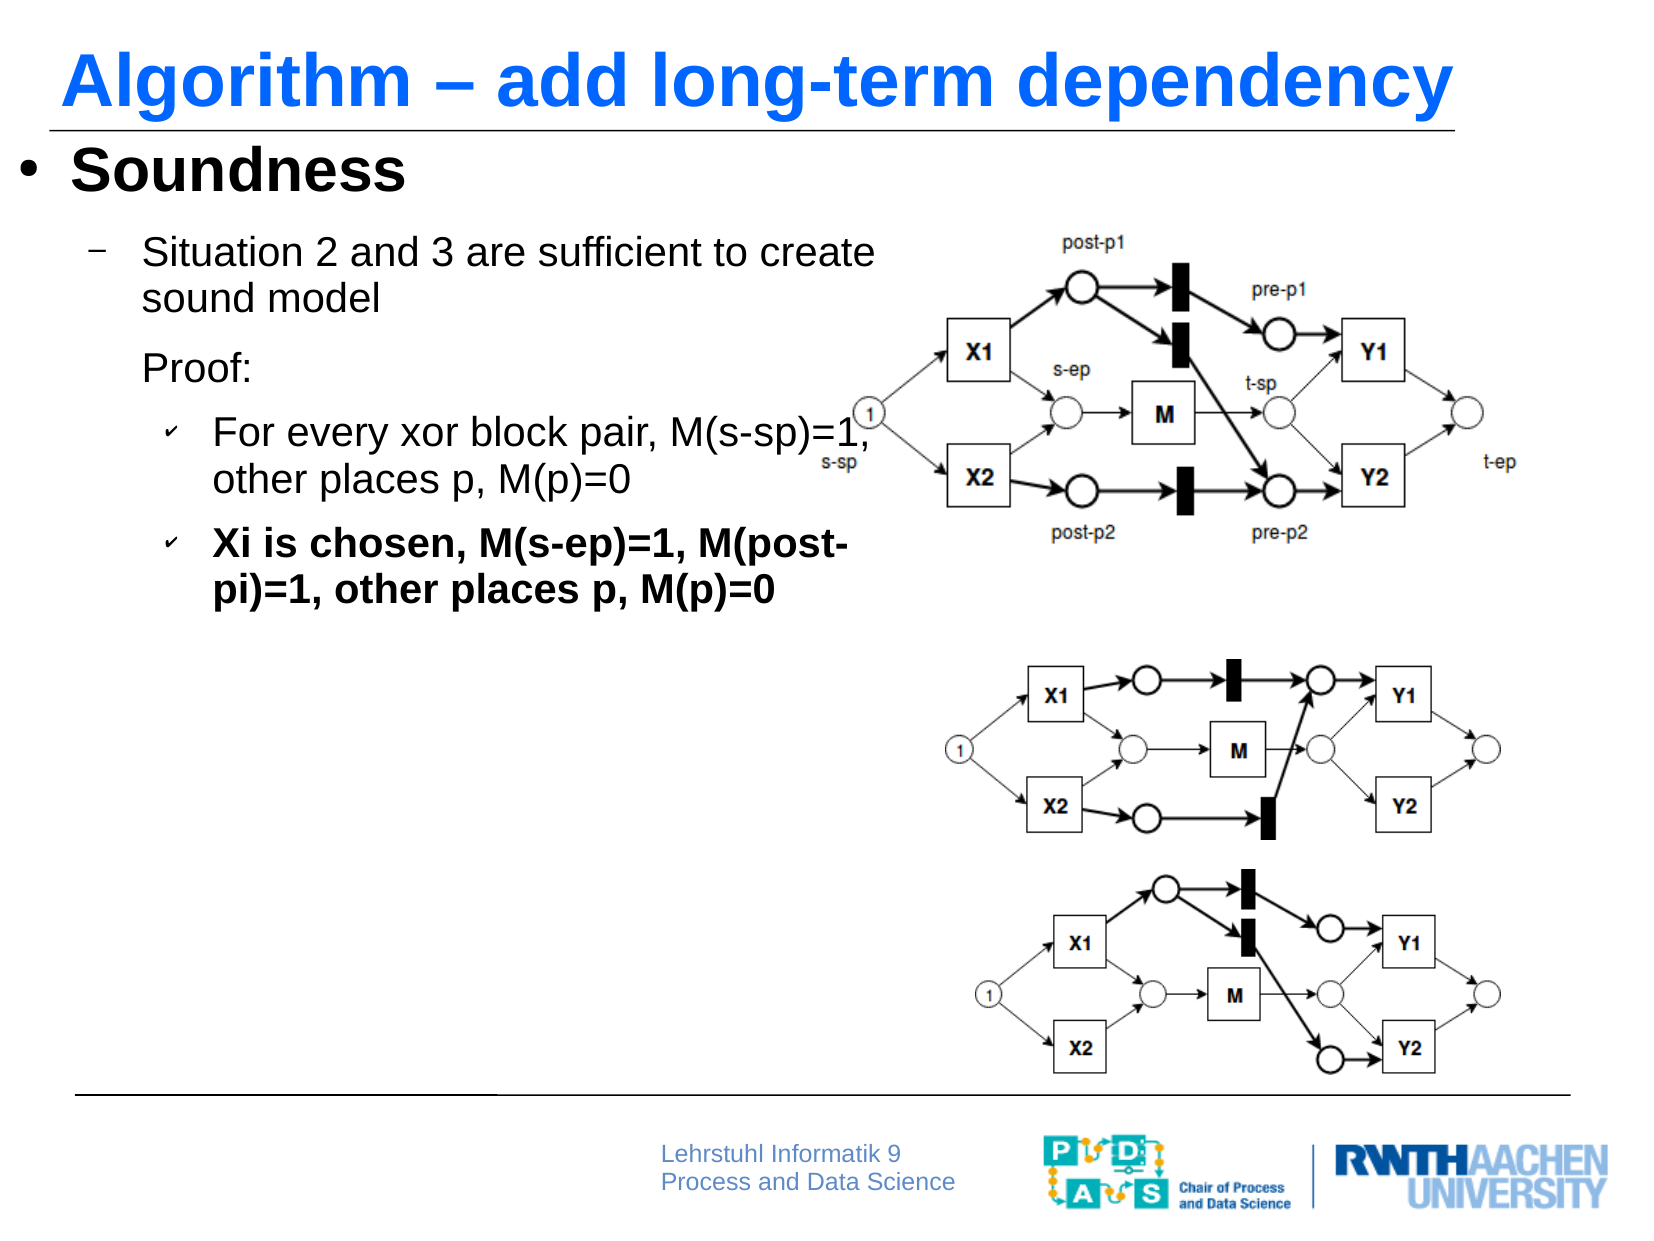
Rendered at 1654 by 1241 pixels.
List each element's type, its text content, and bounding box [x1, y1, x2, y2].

picture [975, 869, 1501, 1075]
picture [945, 659, 1501, 841]
title Algorithm – add long-term dependency [60, 30, 1549, 131]
list Soundness Situation 2 and 3 are sufficient to create sound model Proof: For every xor block pair, M(s-sp)=1, other places p, M(p)=0 Xi is chosen, M(s-ep)=1, M(post-pi)=1, other places p, M(p)=0 [0, 135, 901, 991]
picture [901, 224, 1531, 547]
picture [1005, 1090, 1647, 1241]
